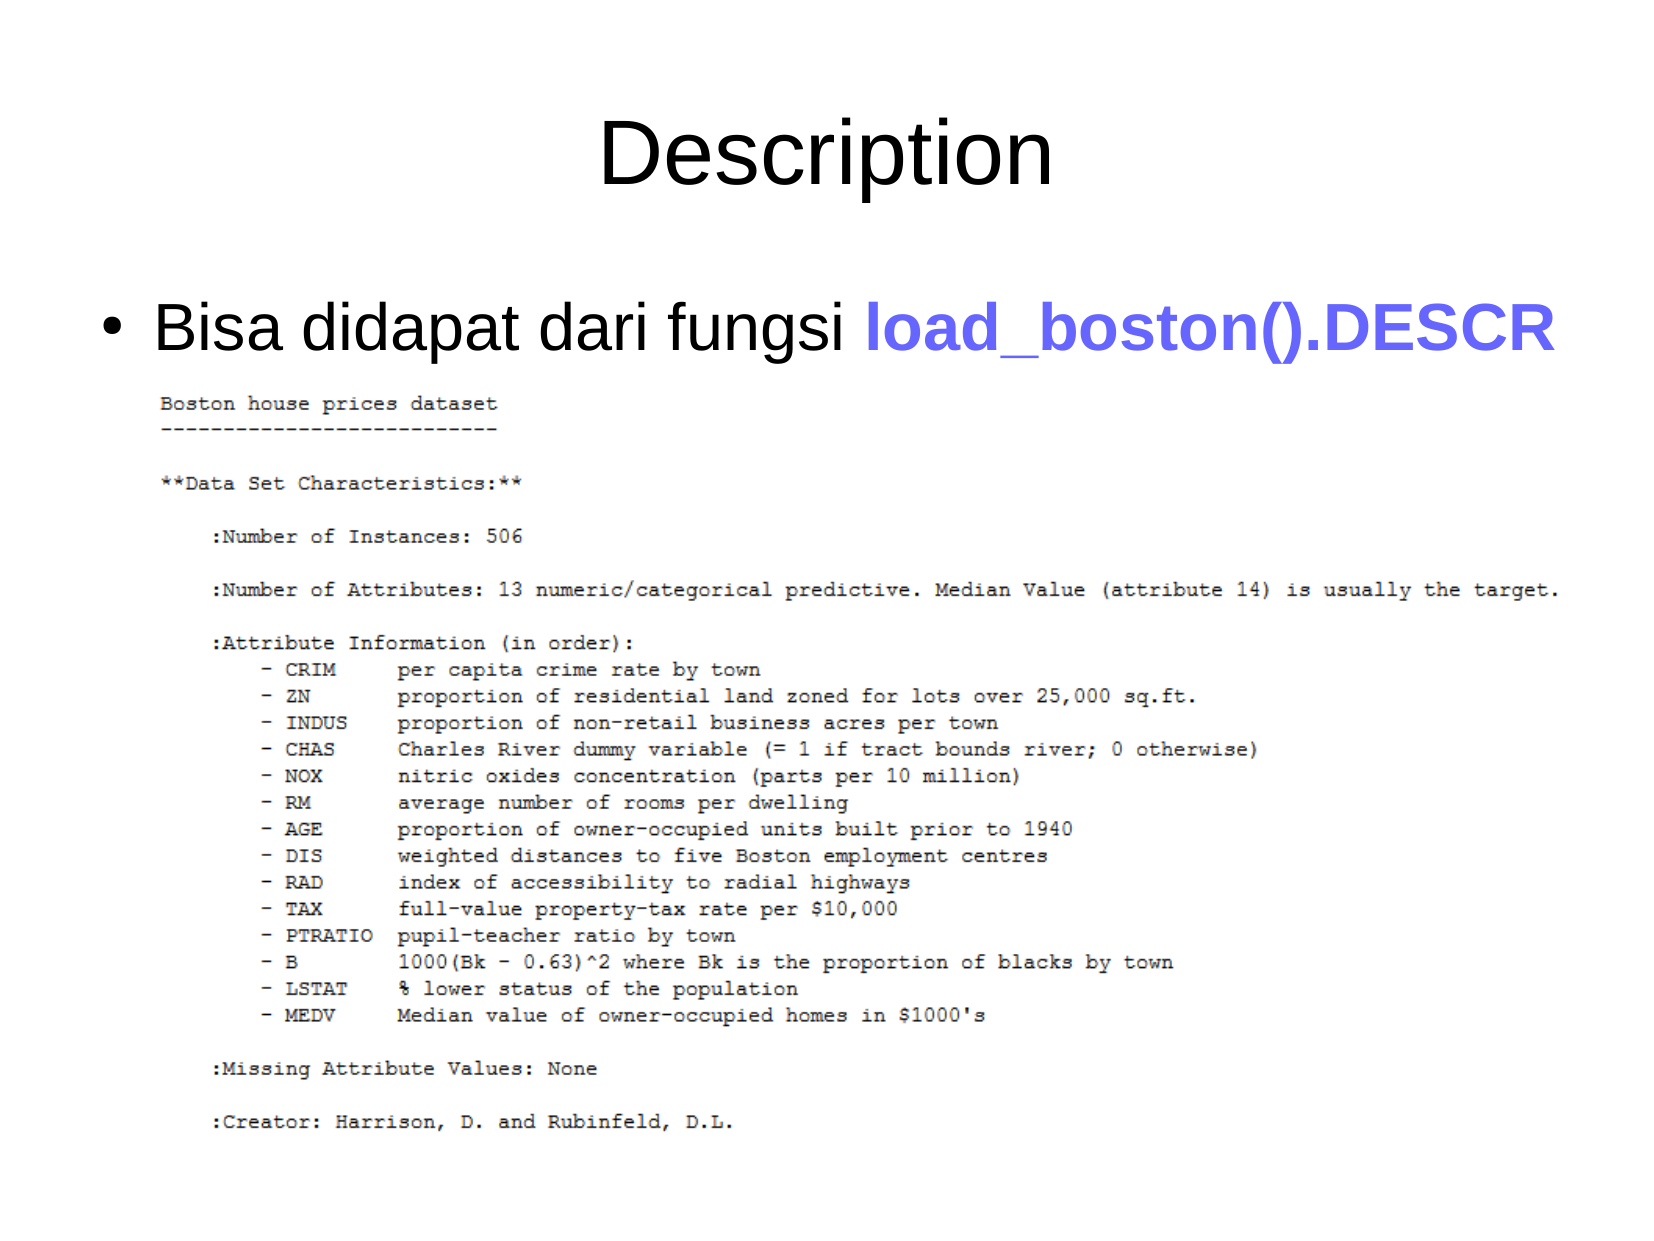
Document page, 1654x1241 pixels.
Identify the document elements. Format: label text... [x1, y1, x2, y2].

picture [151, 385, 1577, 1147]
list Bisa didapat dari fungsi load_boston().DESCR [82, 290, 1571, 1010]
title Description [82, 49, 1571, 257]
